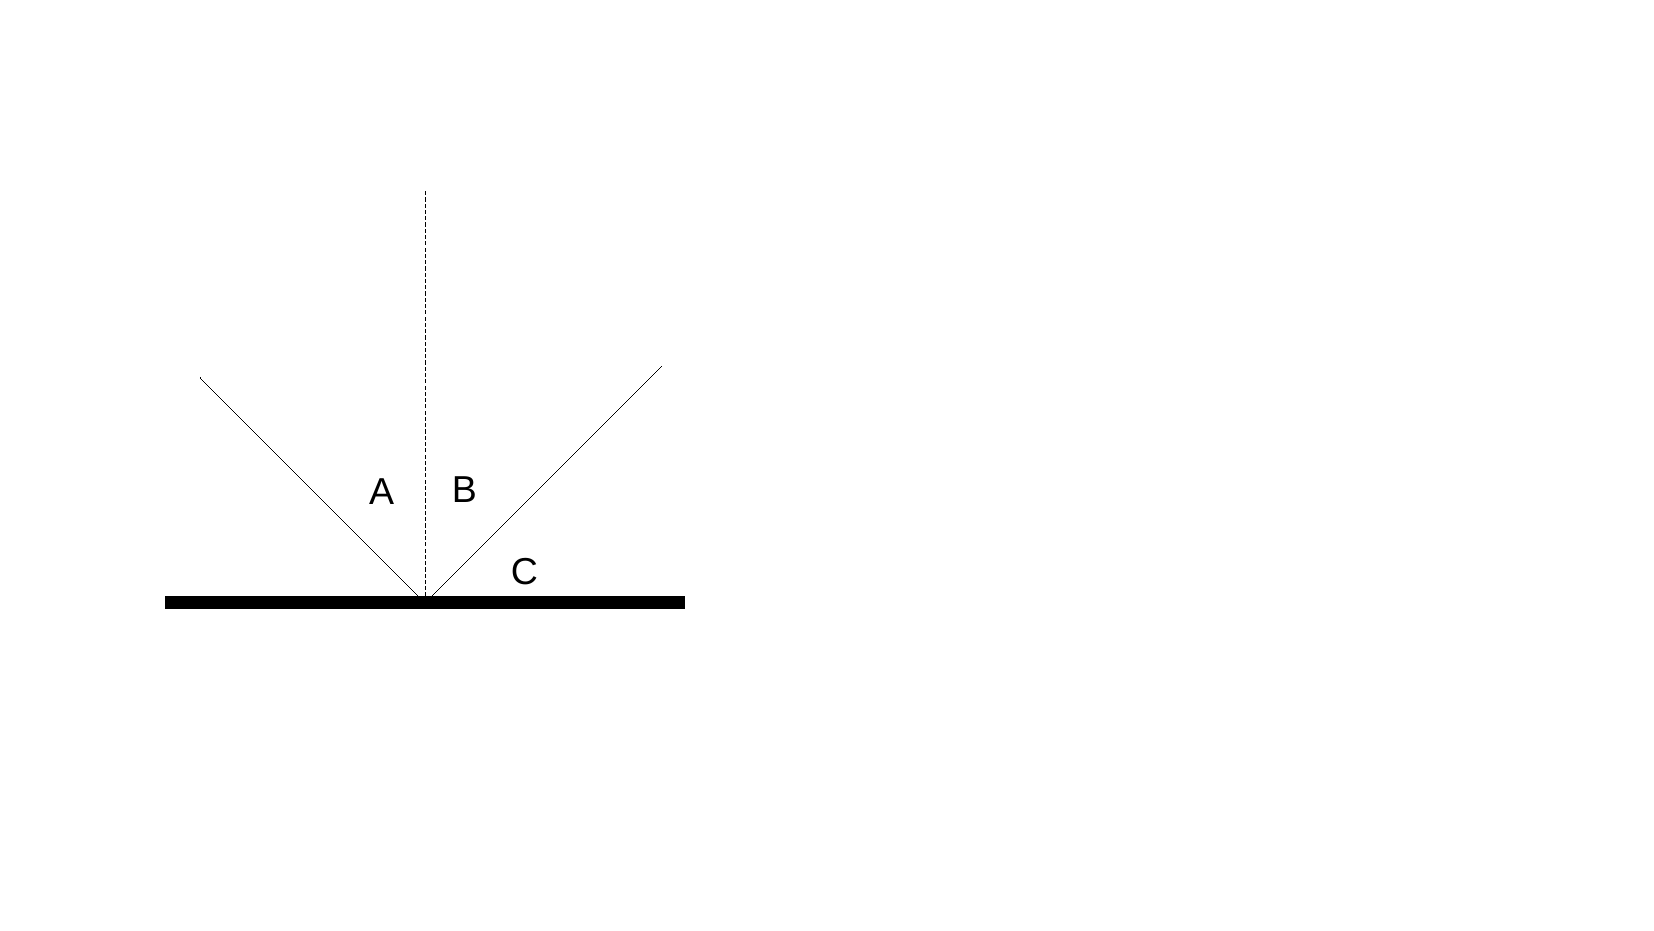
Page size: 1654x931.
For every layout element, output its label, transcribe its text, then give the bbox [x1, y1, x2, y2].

text_box C [496, 543, 556, 601]
text_box B [437, 460, 497, 518]
text_box A [354, 462, 414, 520]
